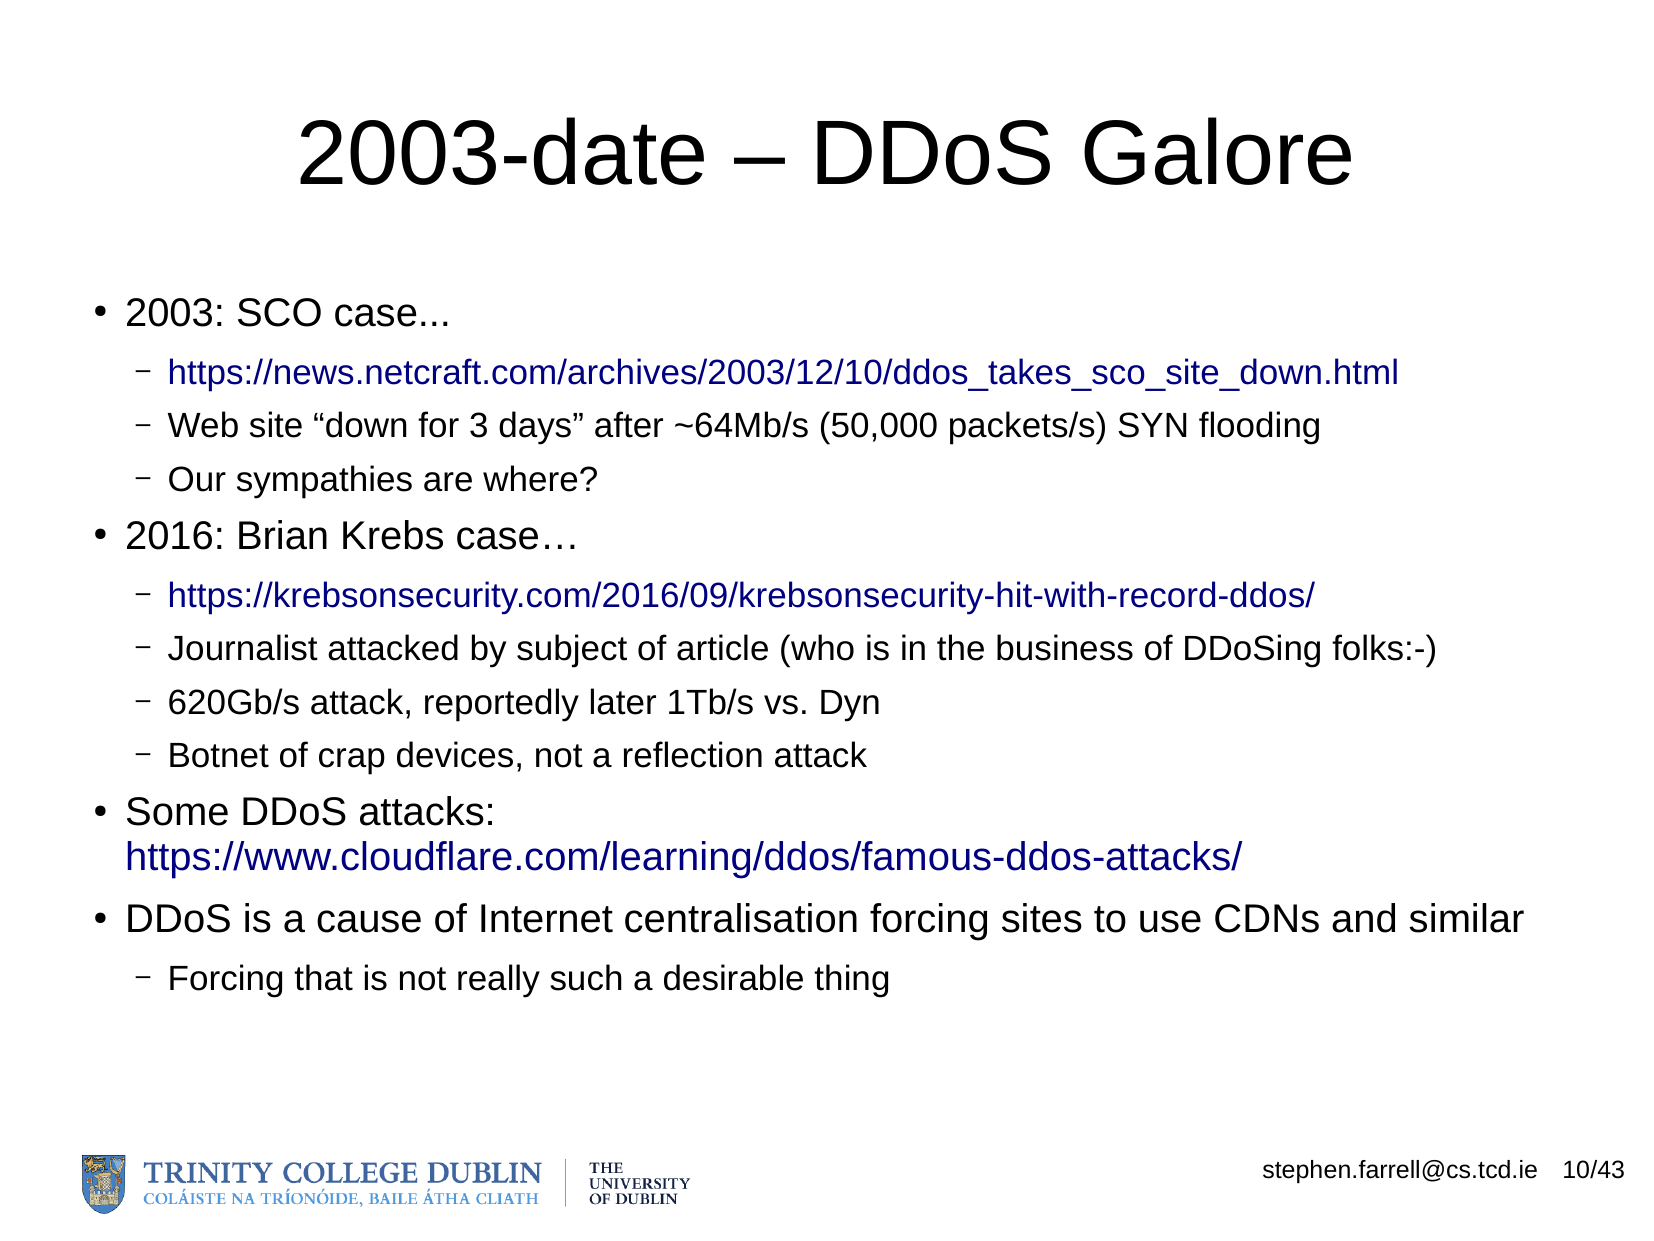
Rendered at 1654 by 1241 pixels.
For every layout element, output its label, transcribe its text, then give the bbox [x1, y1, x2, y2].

list 2003: SCO case... https://news.netcraft.com/archives/2003/12/10/ddos_takes_sco_site_down.html Web site “down for 3 days” after ~64Mb/s (50,000 packets/s) SYN flooding Our sympathies are where? 2016: Brian Krebs case… https://krebsonsecurity.com/2016/09/krebsonsecurity-hit-with-record-ddos/ Journalist attacked by subject of article (who is in the business of DDoSing folks:-) 620Gb/s attack, reportedly later 1Tb/s vs. Dyn Botnet of crap devices, not a reflection attack Some DDoS attacks: https://www.cloudflare.com/learning/ddos/famous-ddos-attacks/ DDoS is a cause of Internet centralisation forcing sites to use CDNs and similar Forcing that is not really such a desirable thing [82, 290, 1591, 1010]
picture [82, 1155, 694, 1214]
title 2003-date – DDoS Galore [82, 49, 1571, 257]
